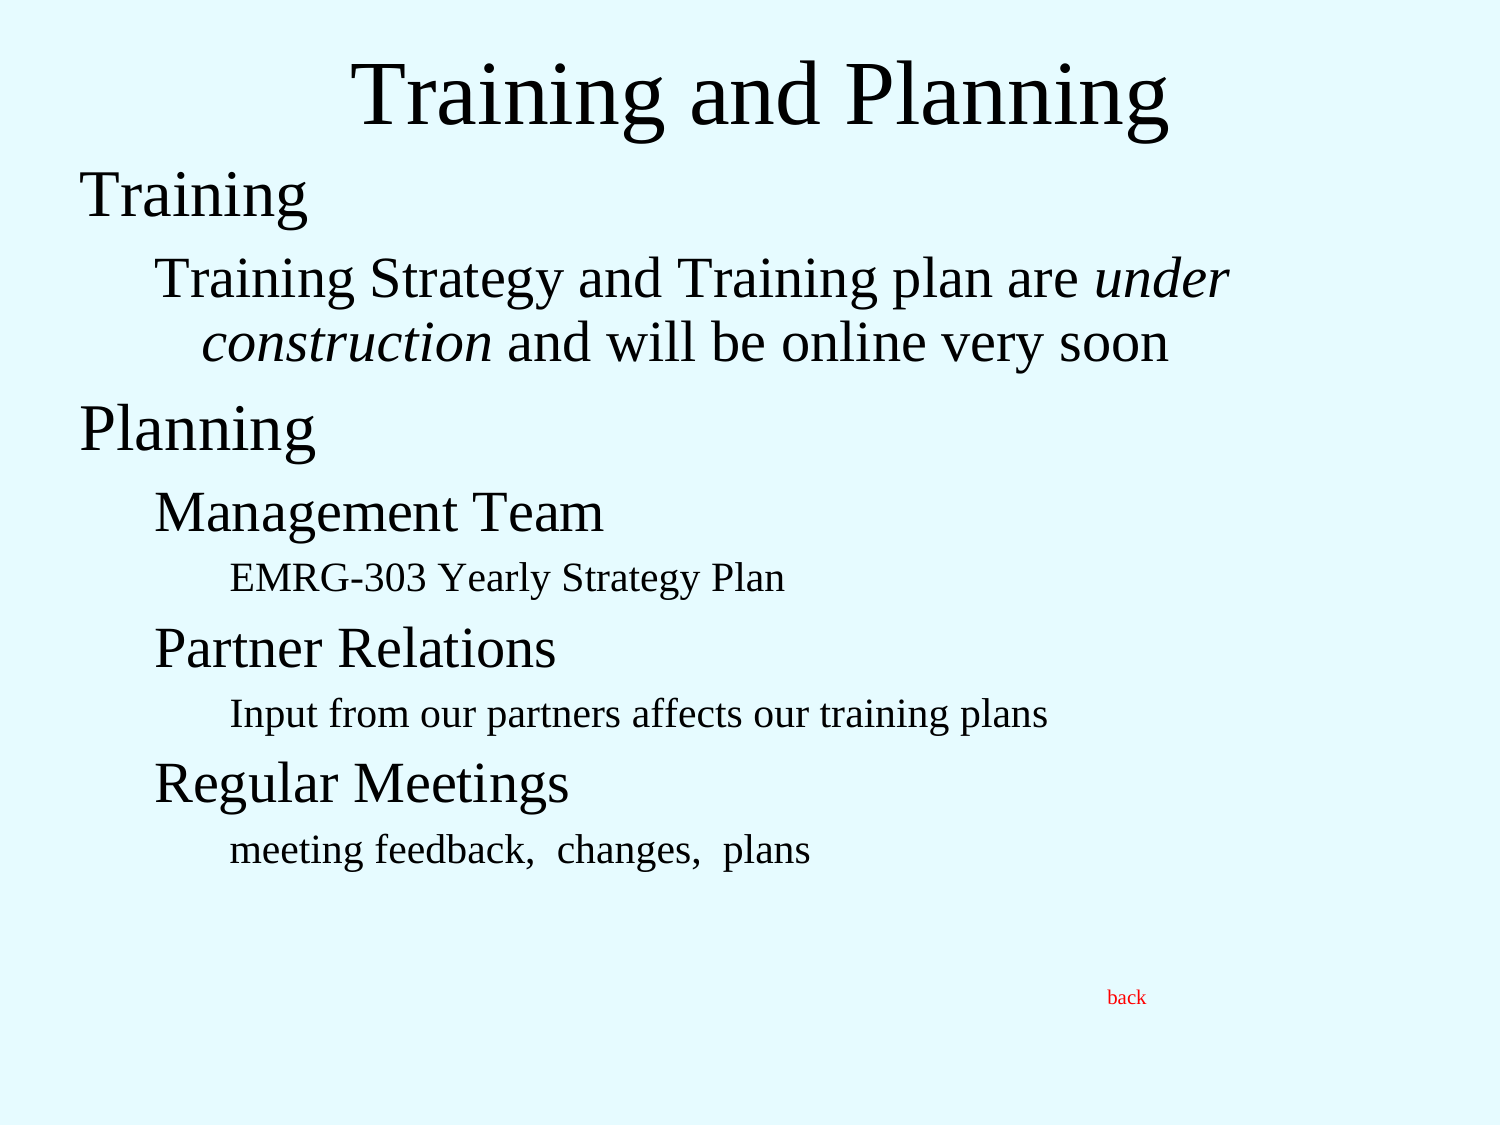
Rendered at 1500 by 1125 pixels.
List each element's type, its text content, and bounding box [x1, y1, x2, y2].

title Training and Planning [123, 0, 1399, 148]
text_box back [1092, 976, 1258, 1017]
list Training Training Strategy and Training plan are under construction and will be online very soon Planning Management Team EMRG-303 Yearly Strategy Plan Partner Relations Input from our partners affects our training plans Regular Meetings meeting feedback, changes, plans [64, 148, 1465, 977]
